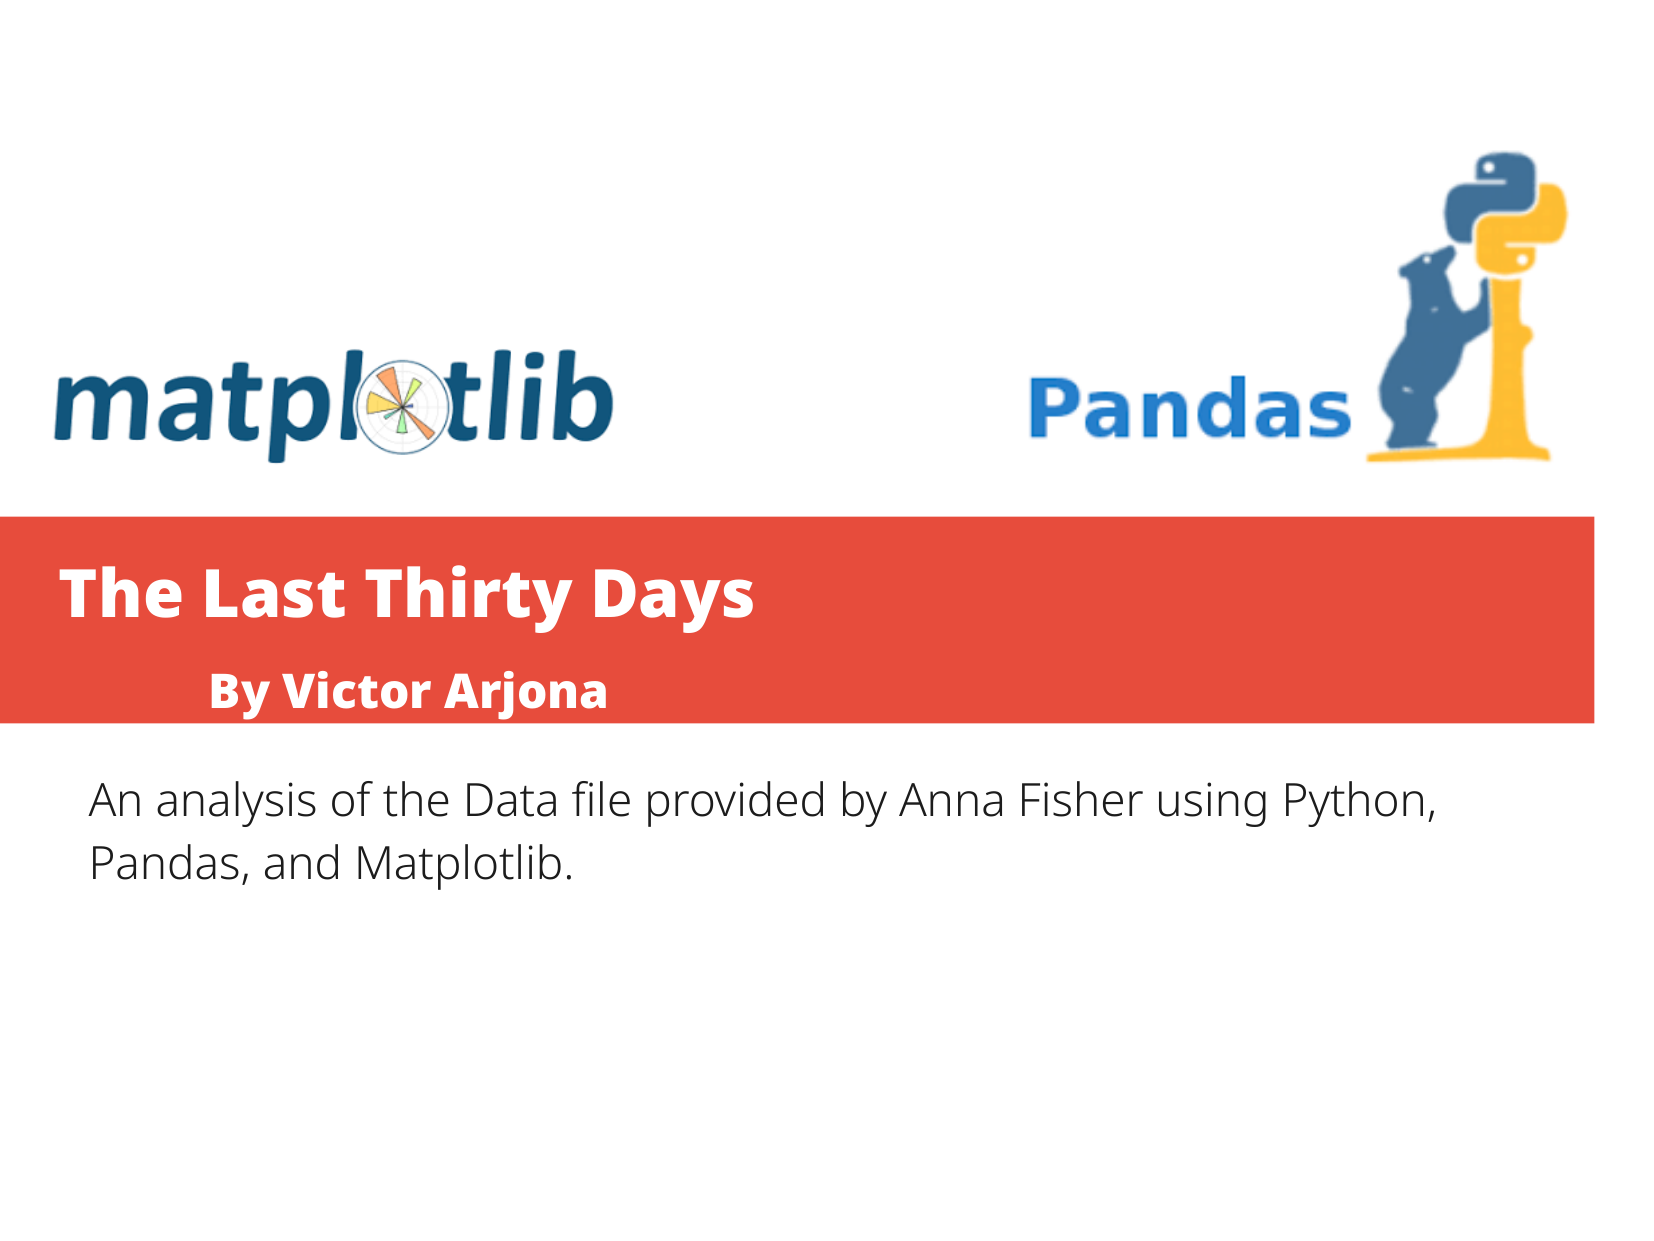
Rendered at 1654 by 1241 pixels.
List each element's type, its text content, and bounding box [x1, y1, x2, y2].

subtitle An analysis of the Data file provided by Anna Fisher using Python, Pandas, and Matplotlib. [88, 767, 1595, 1182]
picture [940, 149, 1641, 514]
picture [30, 329, 645, 478]
title The Last Thirty Days By Victor Arjona [59, 546, 1595, 694]
